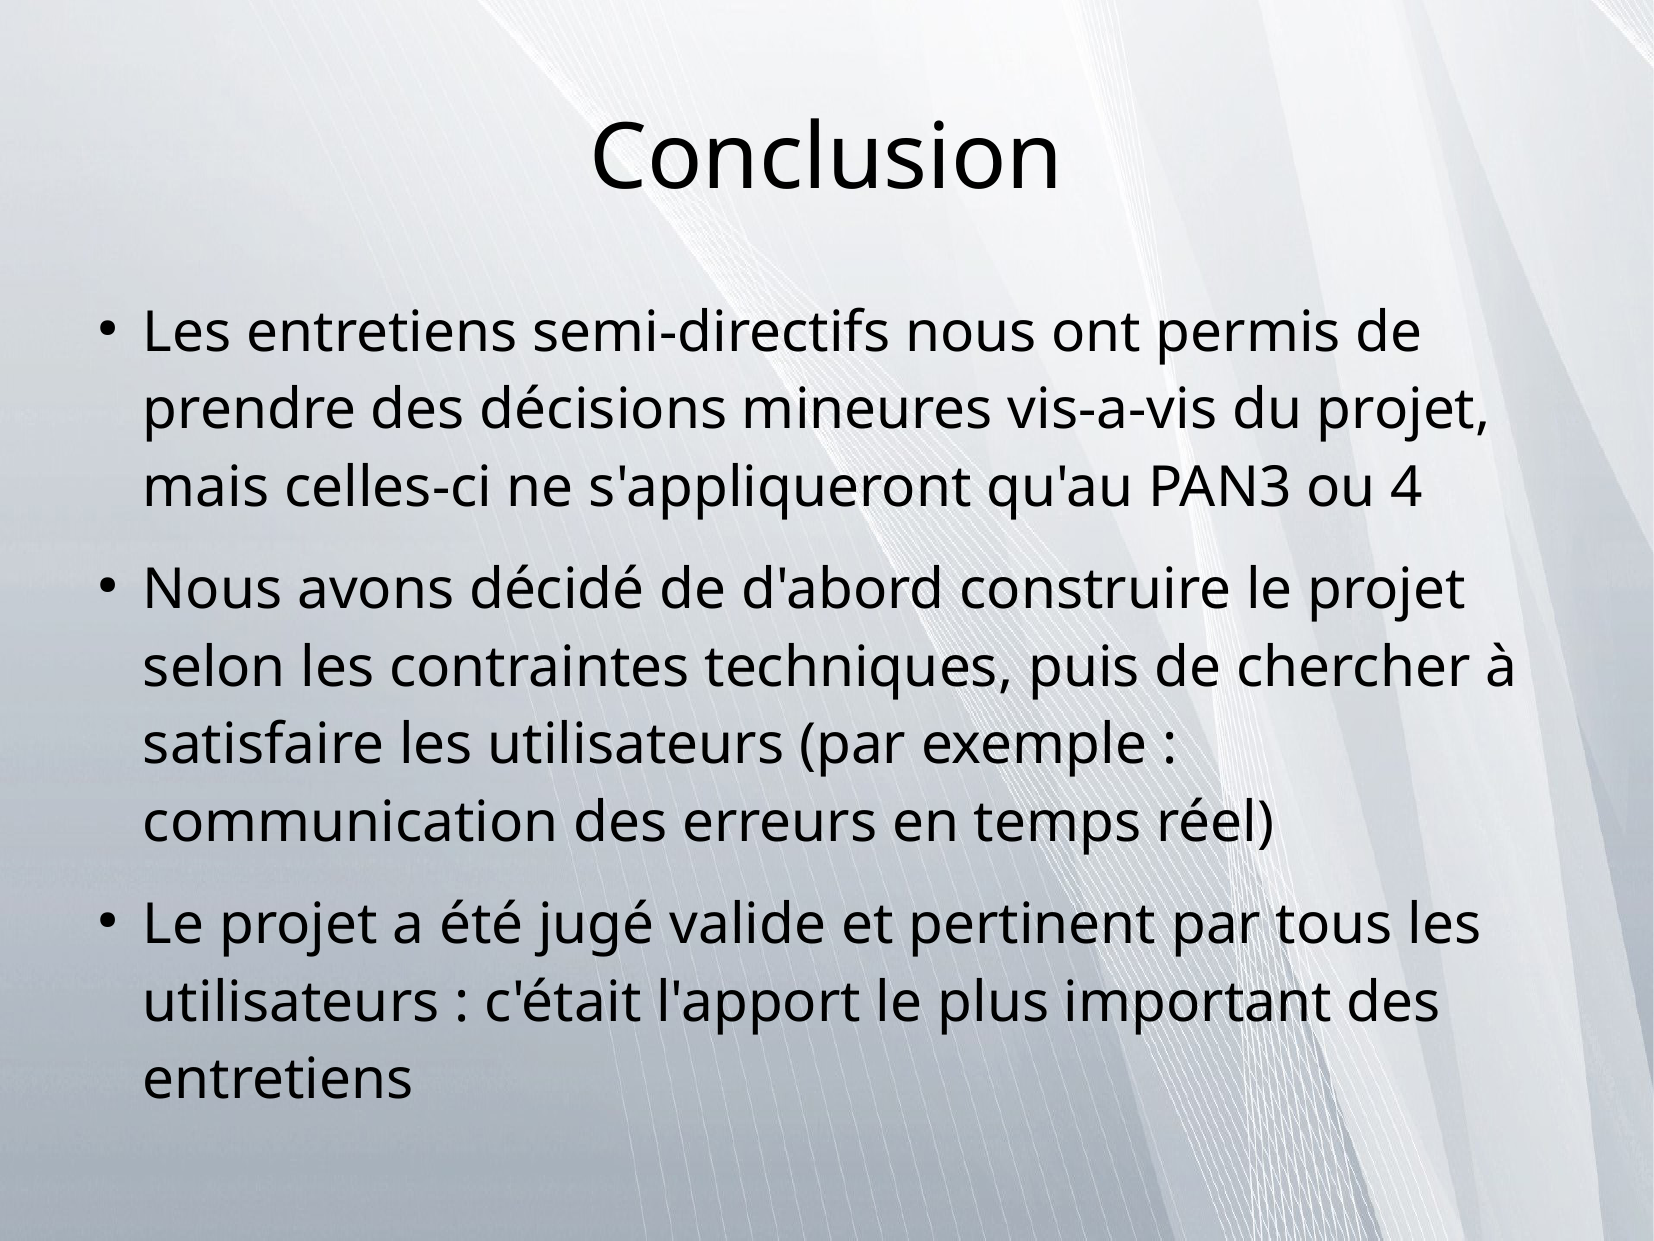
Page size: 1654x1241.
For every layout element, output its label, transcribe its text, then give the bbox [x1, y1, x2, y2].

picture [0, 0, 1654, 1241]
title Conclusion [82, 49, 1571, 257]
list Les entretiens semi-directifs nous ont permis de prendre des décisions mineures vis-a-vis du projet, mais celles-ci ne s'appliqueront qu'au PAN3 ou 4 Nous avons décidé de d'abord construire le projet selon les contraintes techniques, puis de chercher à satisfaire les utilisateurs (par exemple : communication des erreurs en temps réel) Le projet a été jugé valide et pertinent par tous les utilisateurs : c'était l'apport le plus important des entretiens [82, 290, 1571, 1134]
